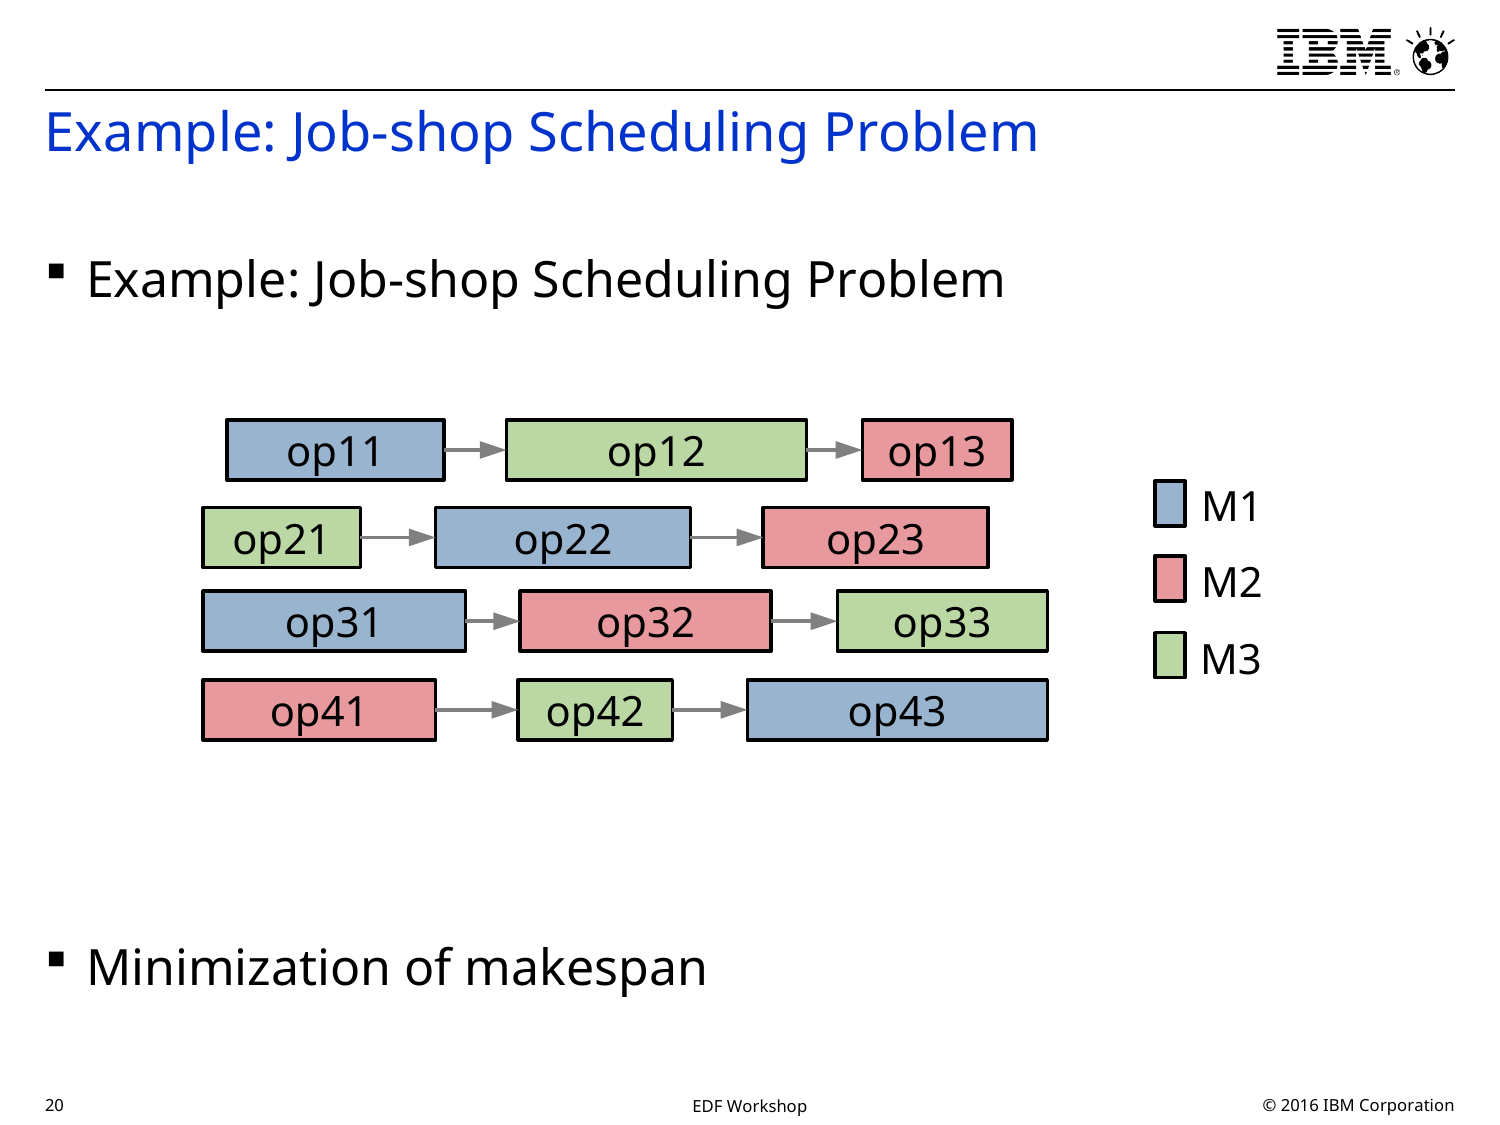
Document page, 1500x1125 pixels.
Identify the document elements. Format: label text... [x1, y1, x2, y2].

text_box op22 [435, 507, 691, 568]
text_box M3 [1185, 625, 1269, 691]
list Example: Job-shop Scheduling Problem Minimization of makespan [29, 239, 1455, 1066]
text_box M1 [1186, 471, 1269, 537]
text_box op41 [203, 679, 436, 740]
text_box op23 [763, 507, 989, 568]
text_box [1155, 555, 1186, 601]
text_box op33 [837, 591, 1048, 652]
text_box op12 [506, 420, 807, 480]
text_box op21 [203, 507, 361, 568]
text_box op42 [518, 679, 673, 740]
text_box [1155, 632, 1185, 678]
text_box op32 [520, 591, 771, 652]
title Example: Job-shop Scheduling Problem [29, 97, 1455, 203]
text_box [1155, 480, 1186, 526]
text_box op13 [862, 420, 1012, 480]
picture [1260, 10, 1468, 90]
text_box op11 [226, 420, 445, 480]
text_box op43 [747, 679, 1048, 740]
text_box op31 [203, 591, 466, 652]
text_box M2 [1186, 548, 1272, 614]
